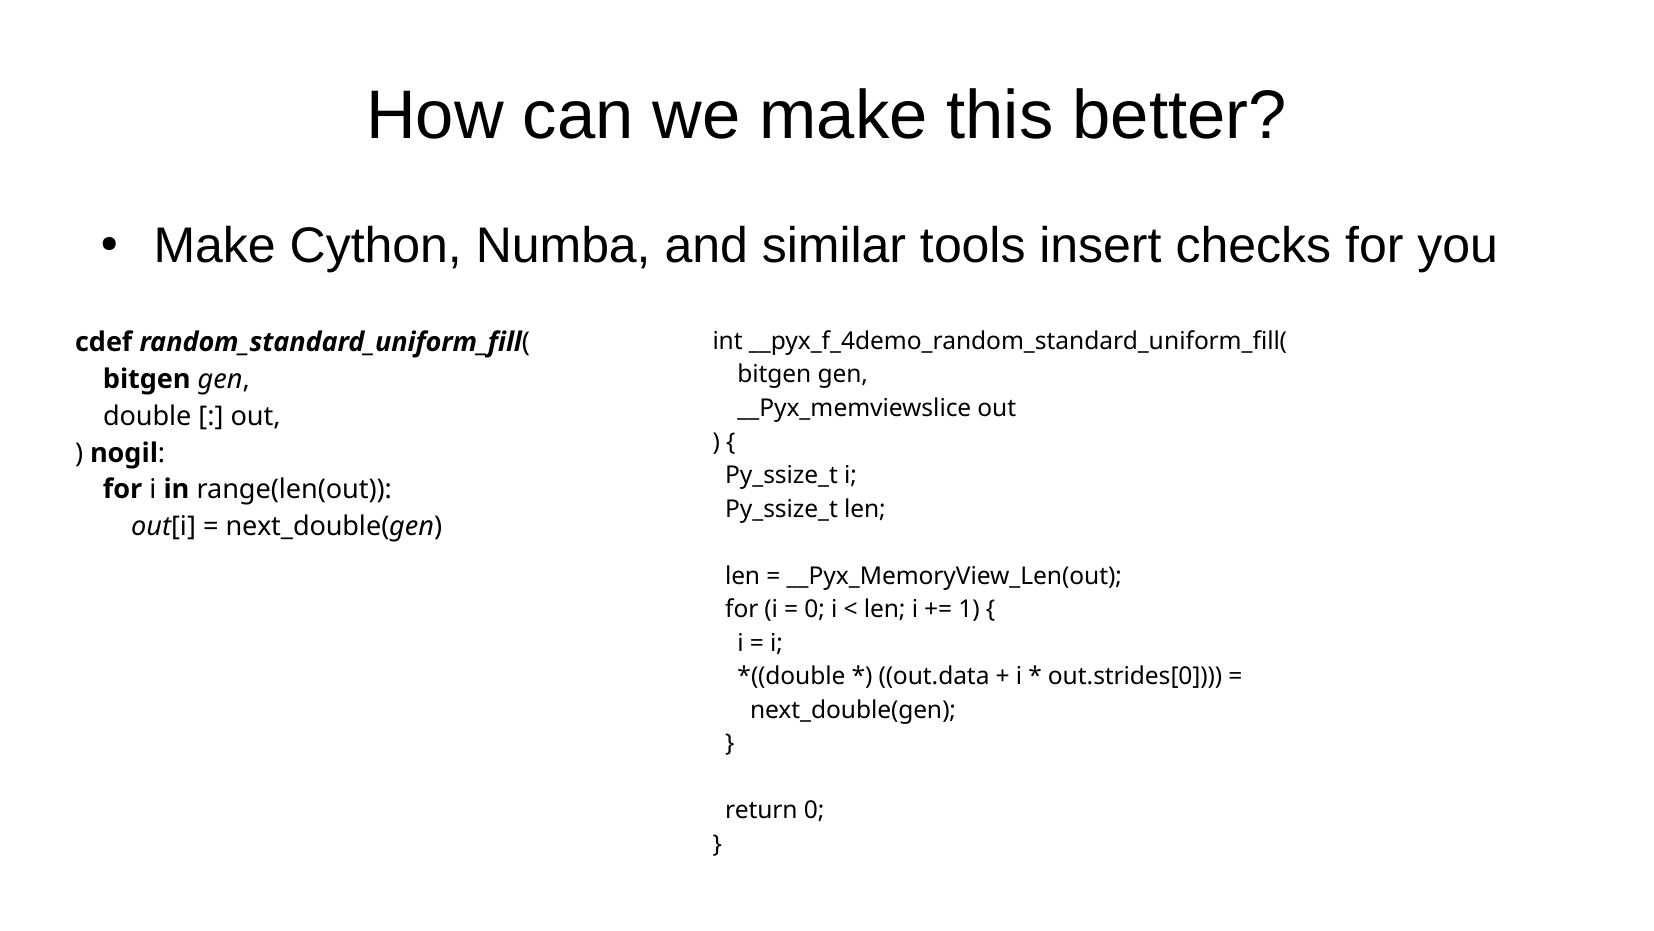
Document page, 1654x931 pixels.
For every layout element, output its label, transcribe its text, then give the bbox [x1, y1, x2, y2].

list cdef random_standard_uniform_fill( bitgen gen, double [:] out, ) nogil: for i in range(len(out)): out[i] = next_double(gen) [75, 323, 712, 863]
list int __pyx_f_4demo_random_standard_uniform_fill( bitgen gen, __Pyx_memviewslice out ) { Py_ssize_t i; Py_ssize_t len; len = __Pyx_MemoryView_Len(out); for (i = 0; i < len; i += 1) { i = i; *((double *) ((out.data + i * out.strides[0]))) = next_double(gen); } return 0; } [712, 323, 1654, 863]
list Make Cython, Numba, and similar tools insert checks for you [82, 217, 1571, 301]
title How can we make this better? [82, 37, 1571, 193]
